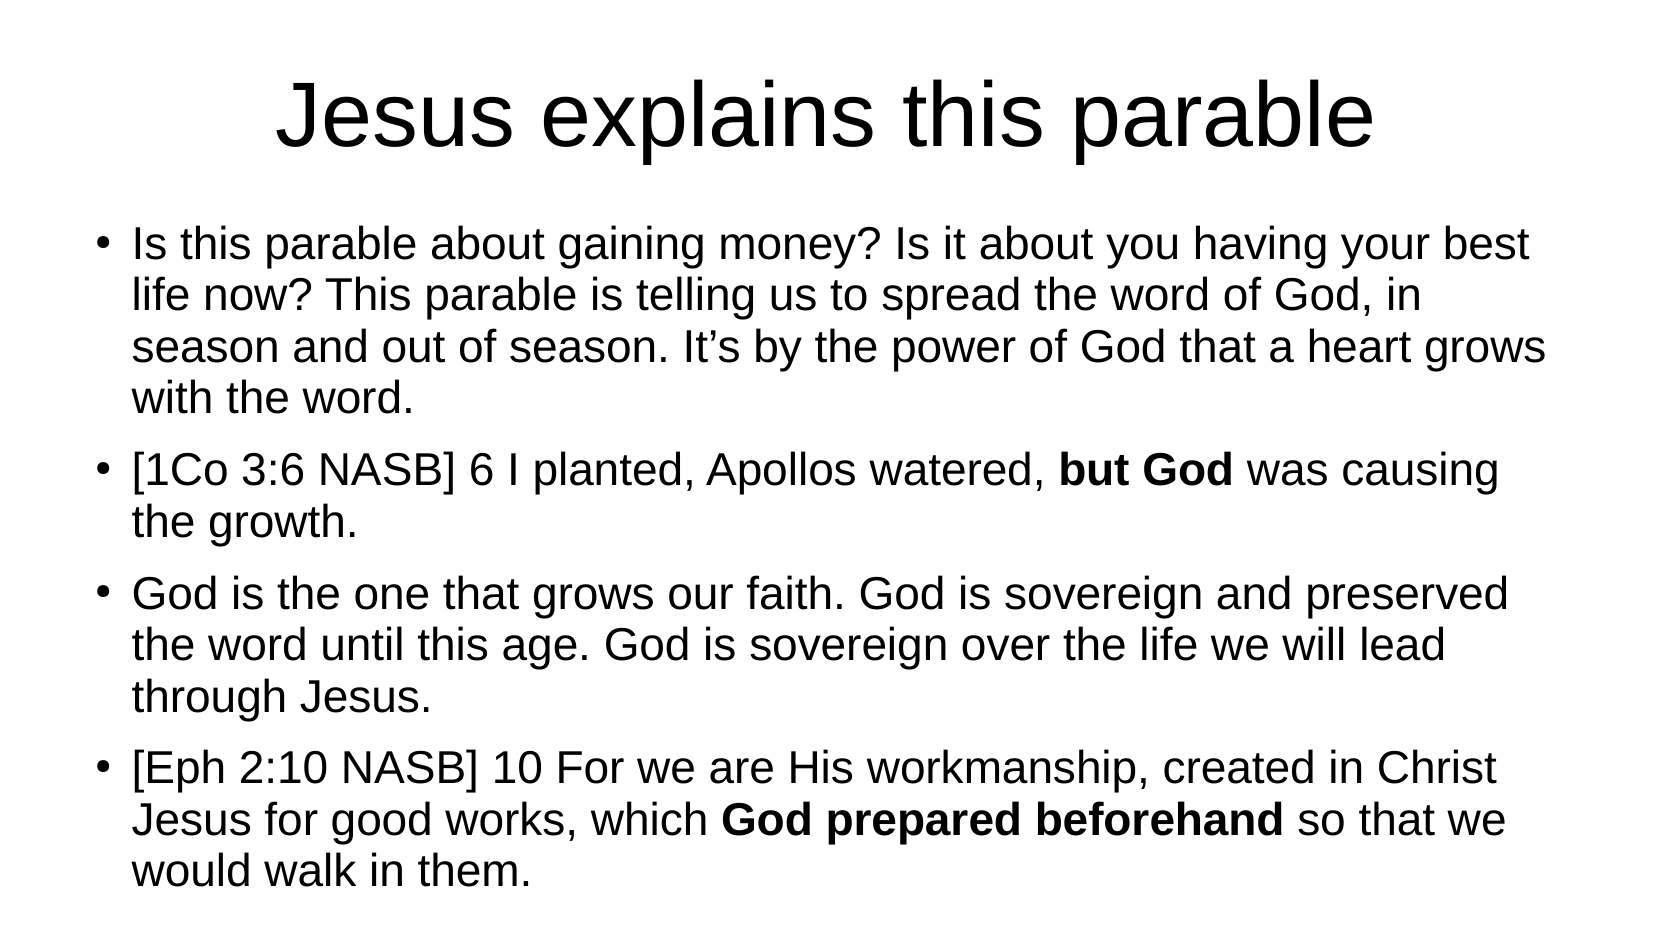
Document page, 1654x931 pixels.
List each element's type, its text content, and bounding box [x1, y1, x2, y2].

list Is this parable about gaining money? Is it about you having your best life now? This parable is telling us to spread the word of God, in season and out of season. It’s by the power of God that a heart grows with the word. [1Co 3:6 NASB] 6 I planted, Apollos watered, but God was causing the growth. God is the one that grows our faith. God is sovereign and preserved the word until this age. God is sovereign over the life we will lead through Jesus. [Eph 2:10 NASB] 10 For we are His workmanship, created in Christ Jesus for good works, which God prepared beforehand so that we would walk in them. [82, 217, 1571, 901]
title Jesus explains this parable [82, 37, 1571, 193]
